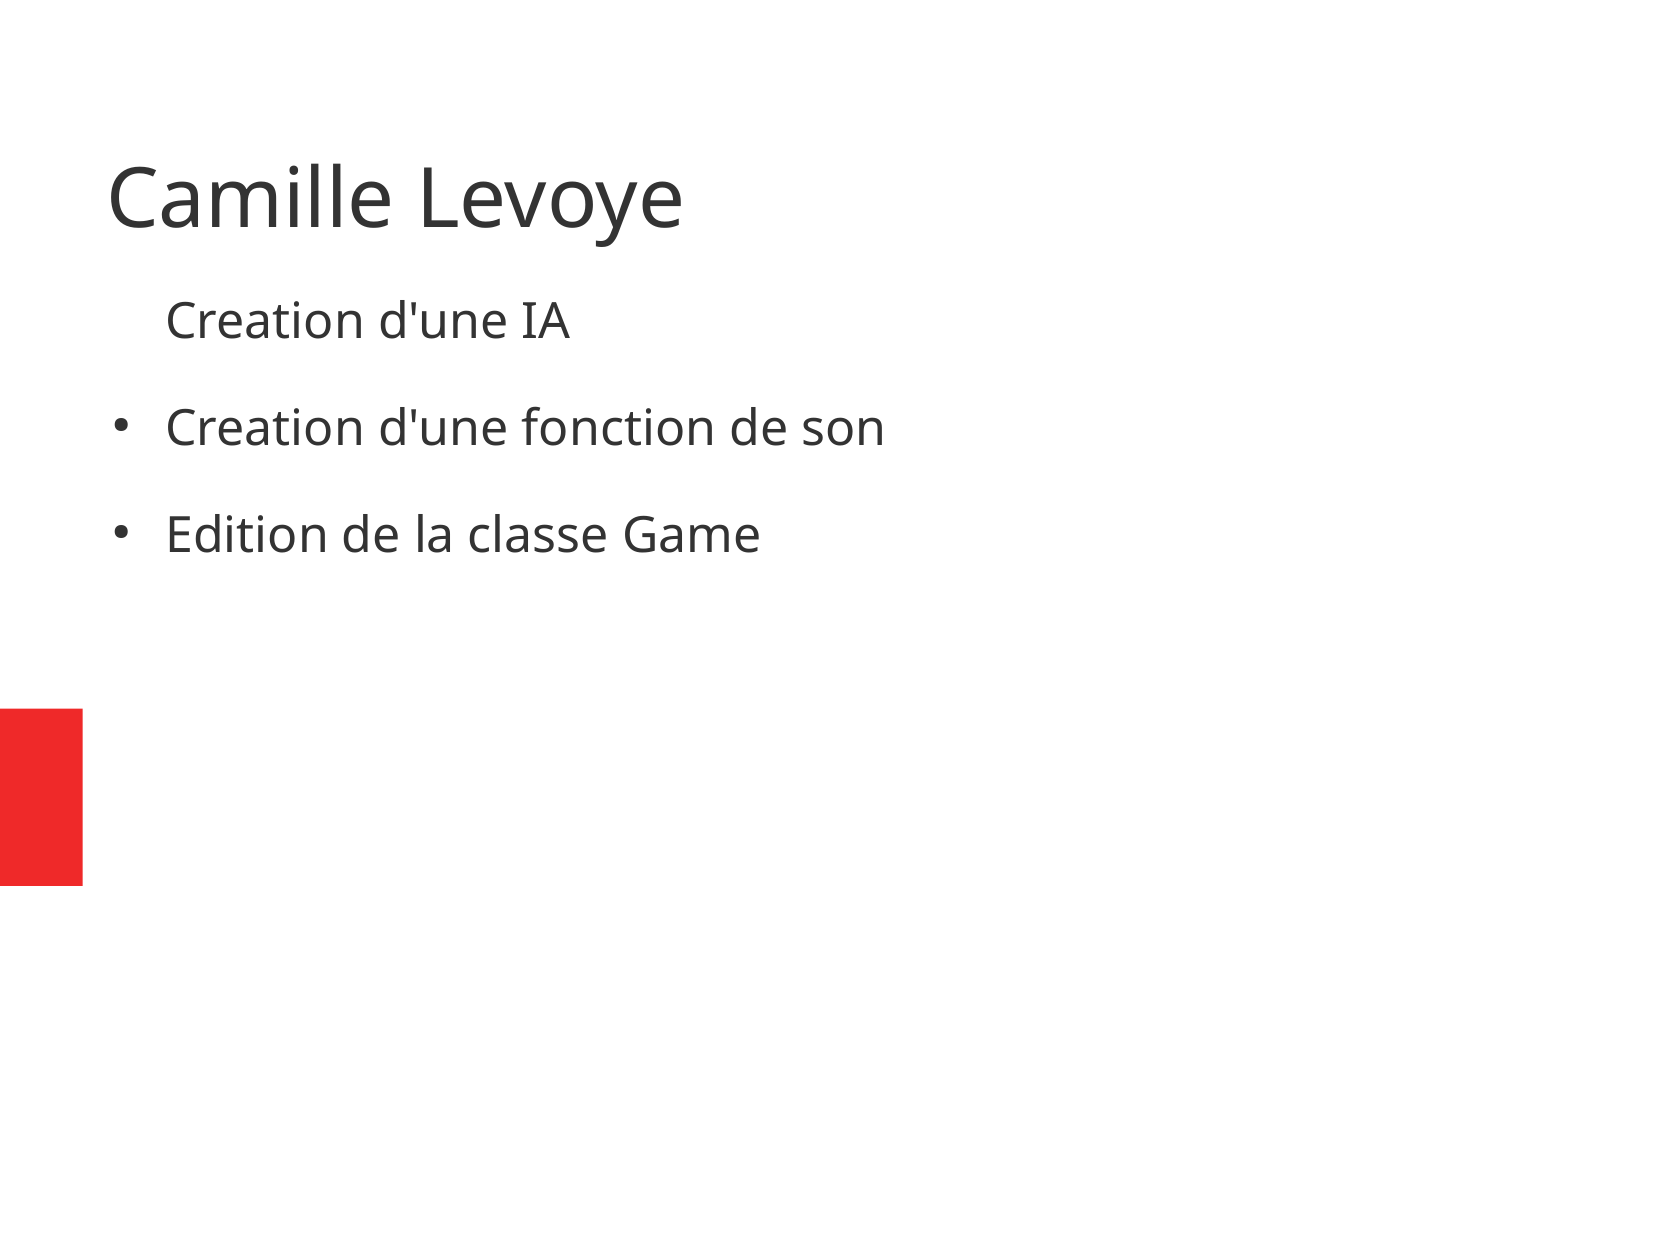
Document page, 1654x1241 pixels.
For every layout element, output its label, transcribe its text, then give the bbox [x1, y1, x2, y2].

list Creation d'une IA Creation d'une fonction de son Edition de la classe Game [94, 284, 1501, 1004]
title Camille Levoye [106, 70, 1512, 308]
